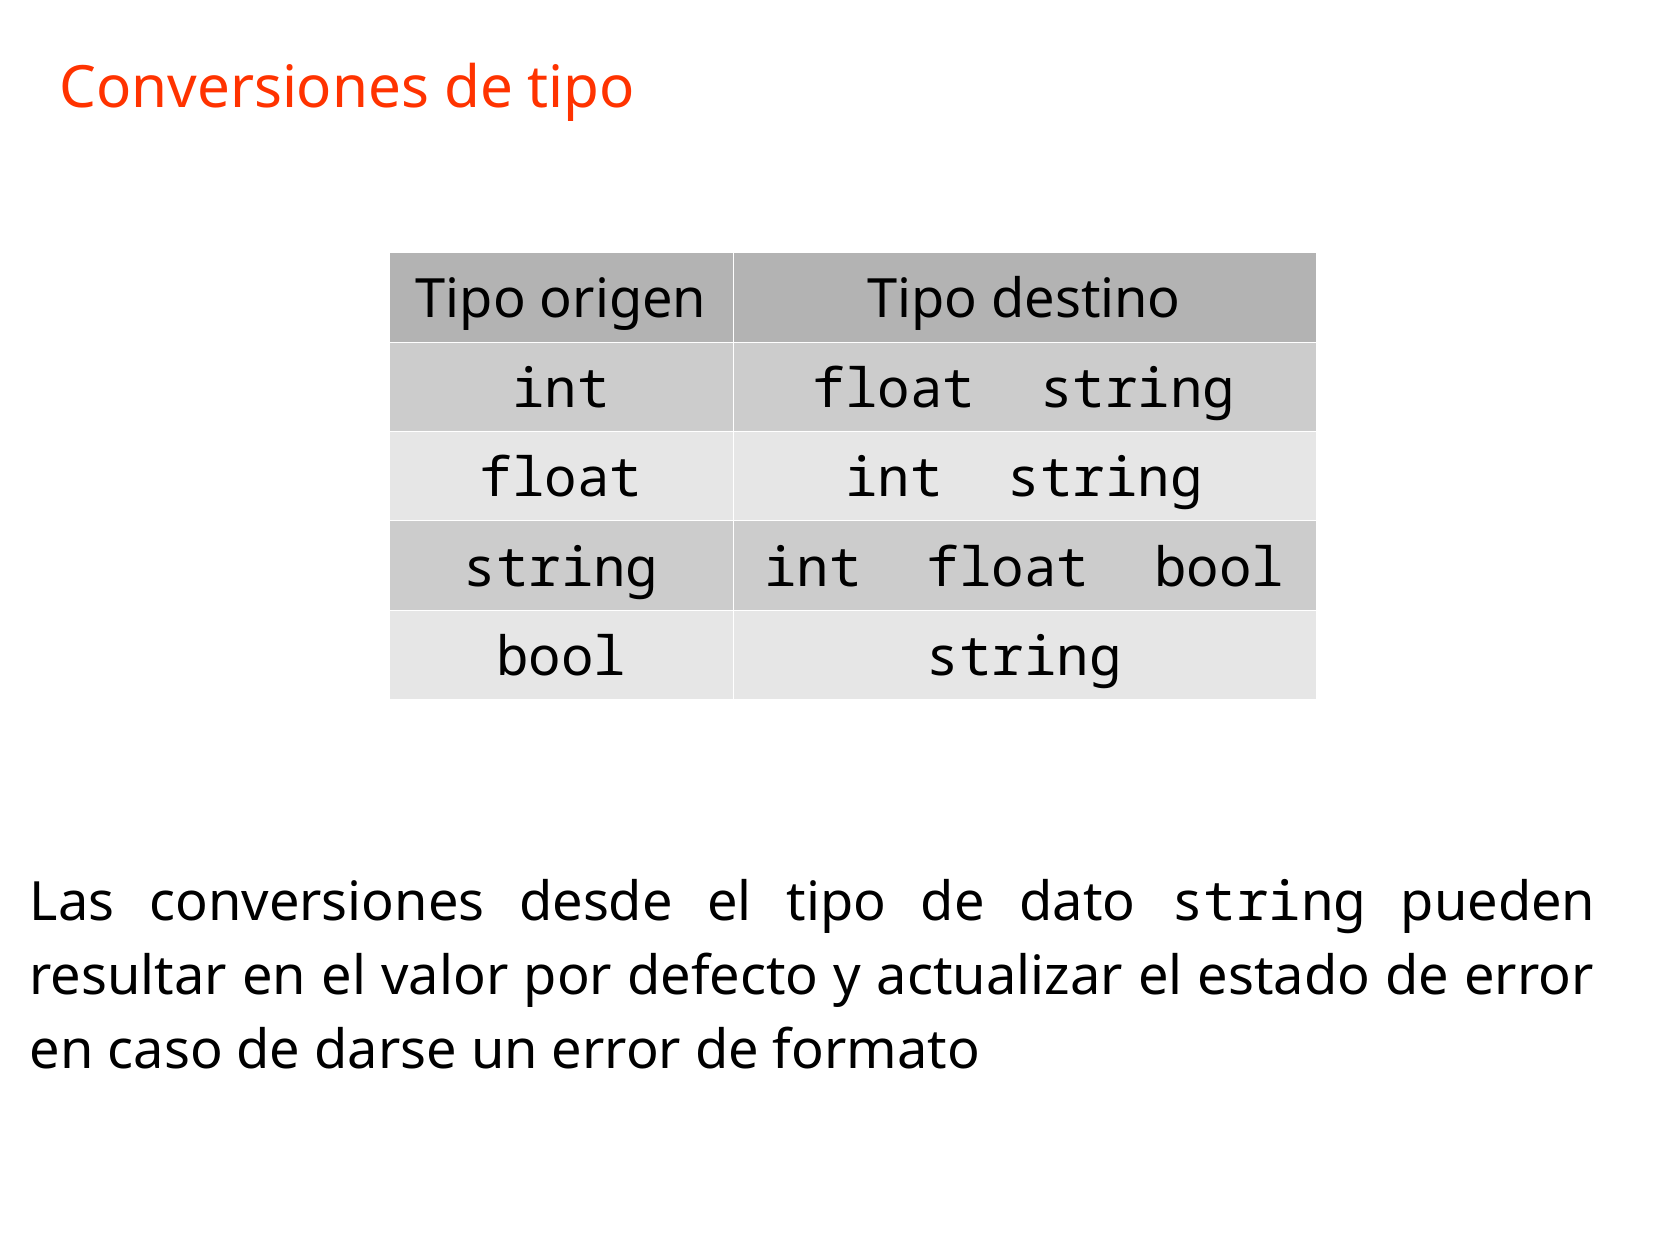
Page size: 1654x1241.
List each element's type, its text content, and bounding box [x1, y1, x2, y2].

table_header Tipo origen [390, 253, 733, 342]
table_cell float [390, 432, 733, 520]
table_cell bool [390, 611, 733, 699]
table_cell float string [734, 343, 1316, 431]
text_box Las conversiones desde el tipo de dato string pueden resultar en el valor por defecto y actualizar el estado de error en caso de darse un error de formato [15, 855, 1636, 1066]
table_header Tipo destino [734, 253, 1316, 342]
text_box Conversiones de tipo [45, 38, 1591, 139]
table_cell int float bool [734, 521, 1316, 610]
table_cell int [390, 343, 733, 431]
table_cell string [734, 611, 1316, 699]
table_cell string [390, 521, 733, 610]
table_cell int string [734, 432, 1316, 520]
